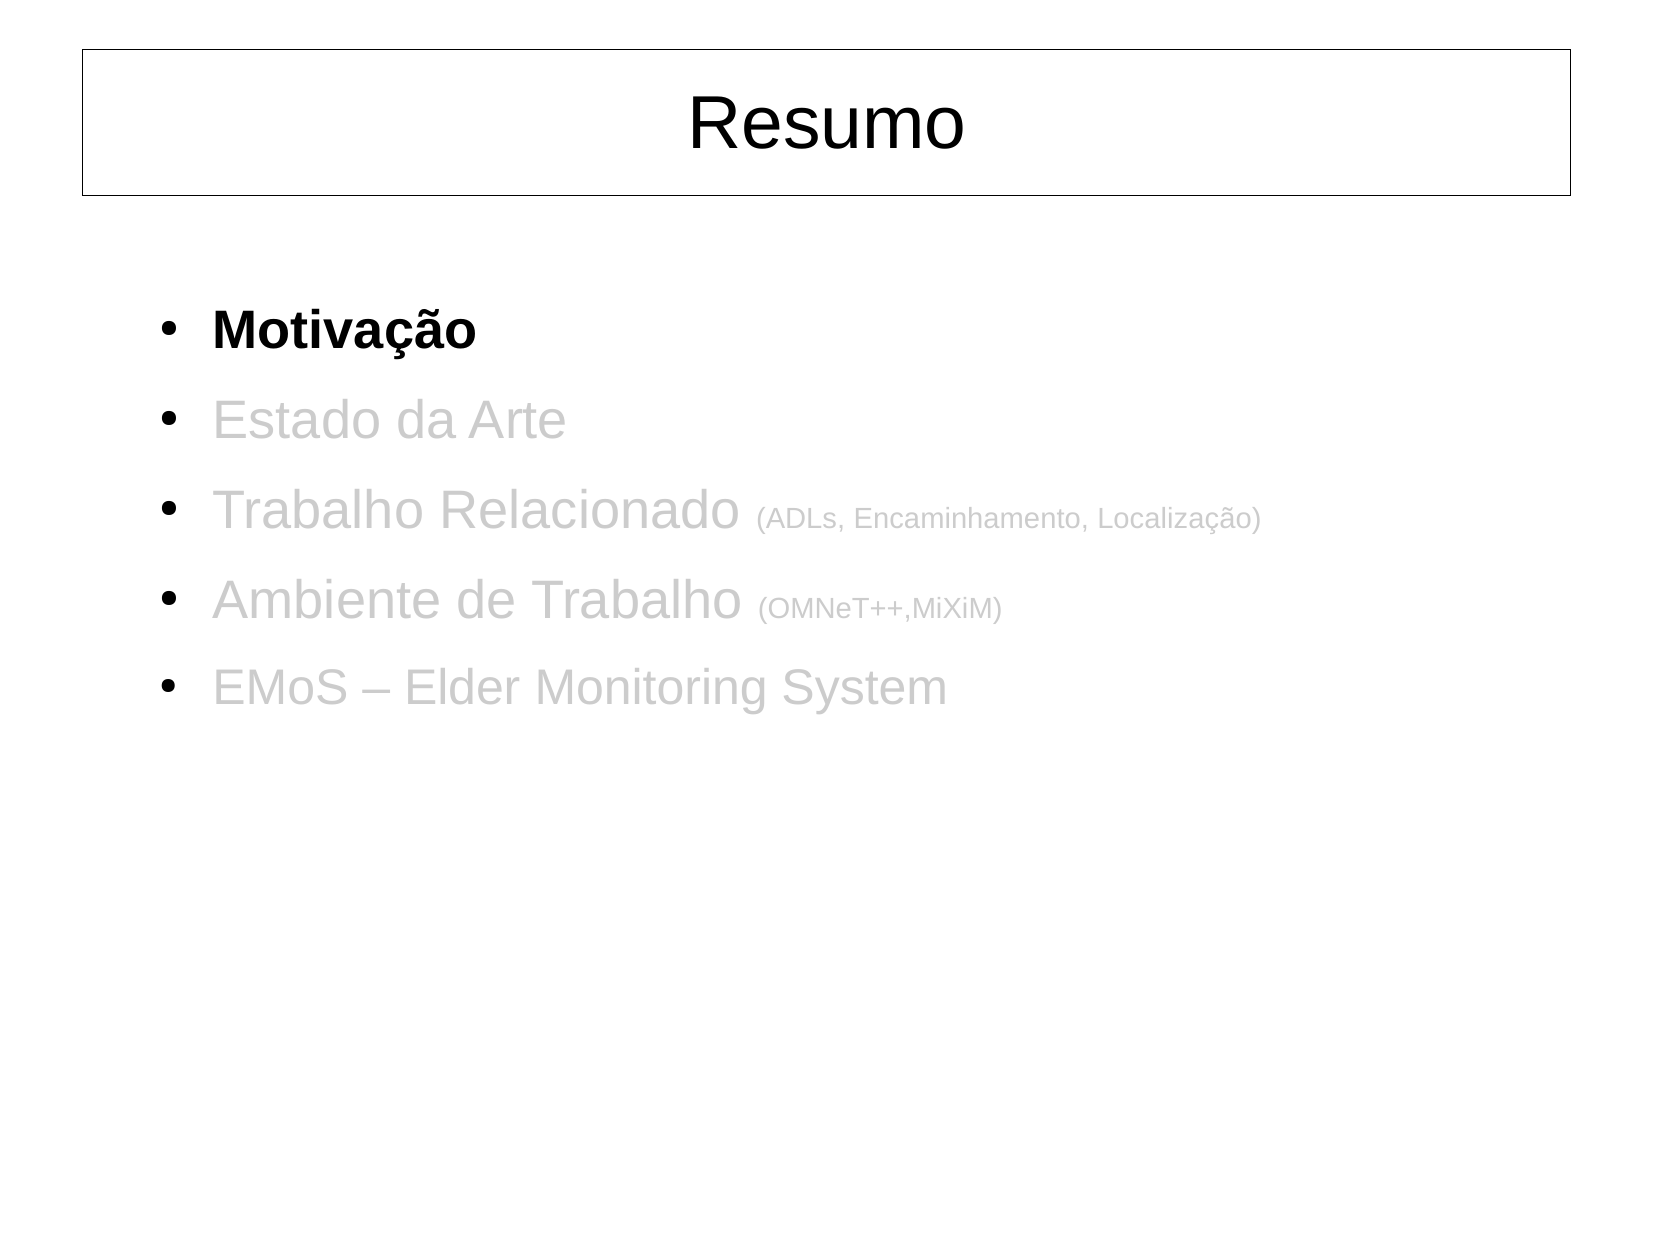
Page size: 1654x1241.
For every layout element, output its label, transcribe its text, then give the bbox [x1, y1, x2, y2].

title Resumo [82, 49, 1571, 196]
list Motivação Estado da Arte Trabalho Relacionado (ADLs, Encaminhamento, Localização) Ambiente de Trabalho (OMNeT++,MiXiM) EMoS – Elder Monitoring System [141, 299, 1515, 945]
